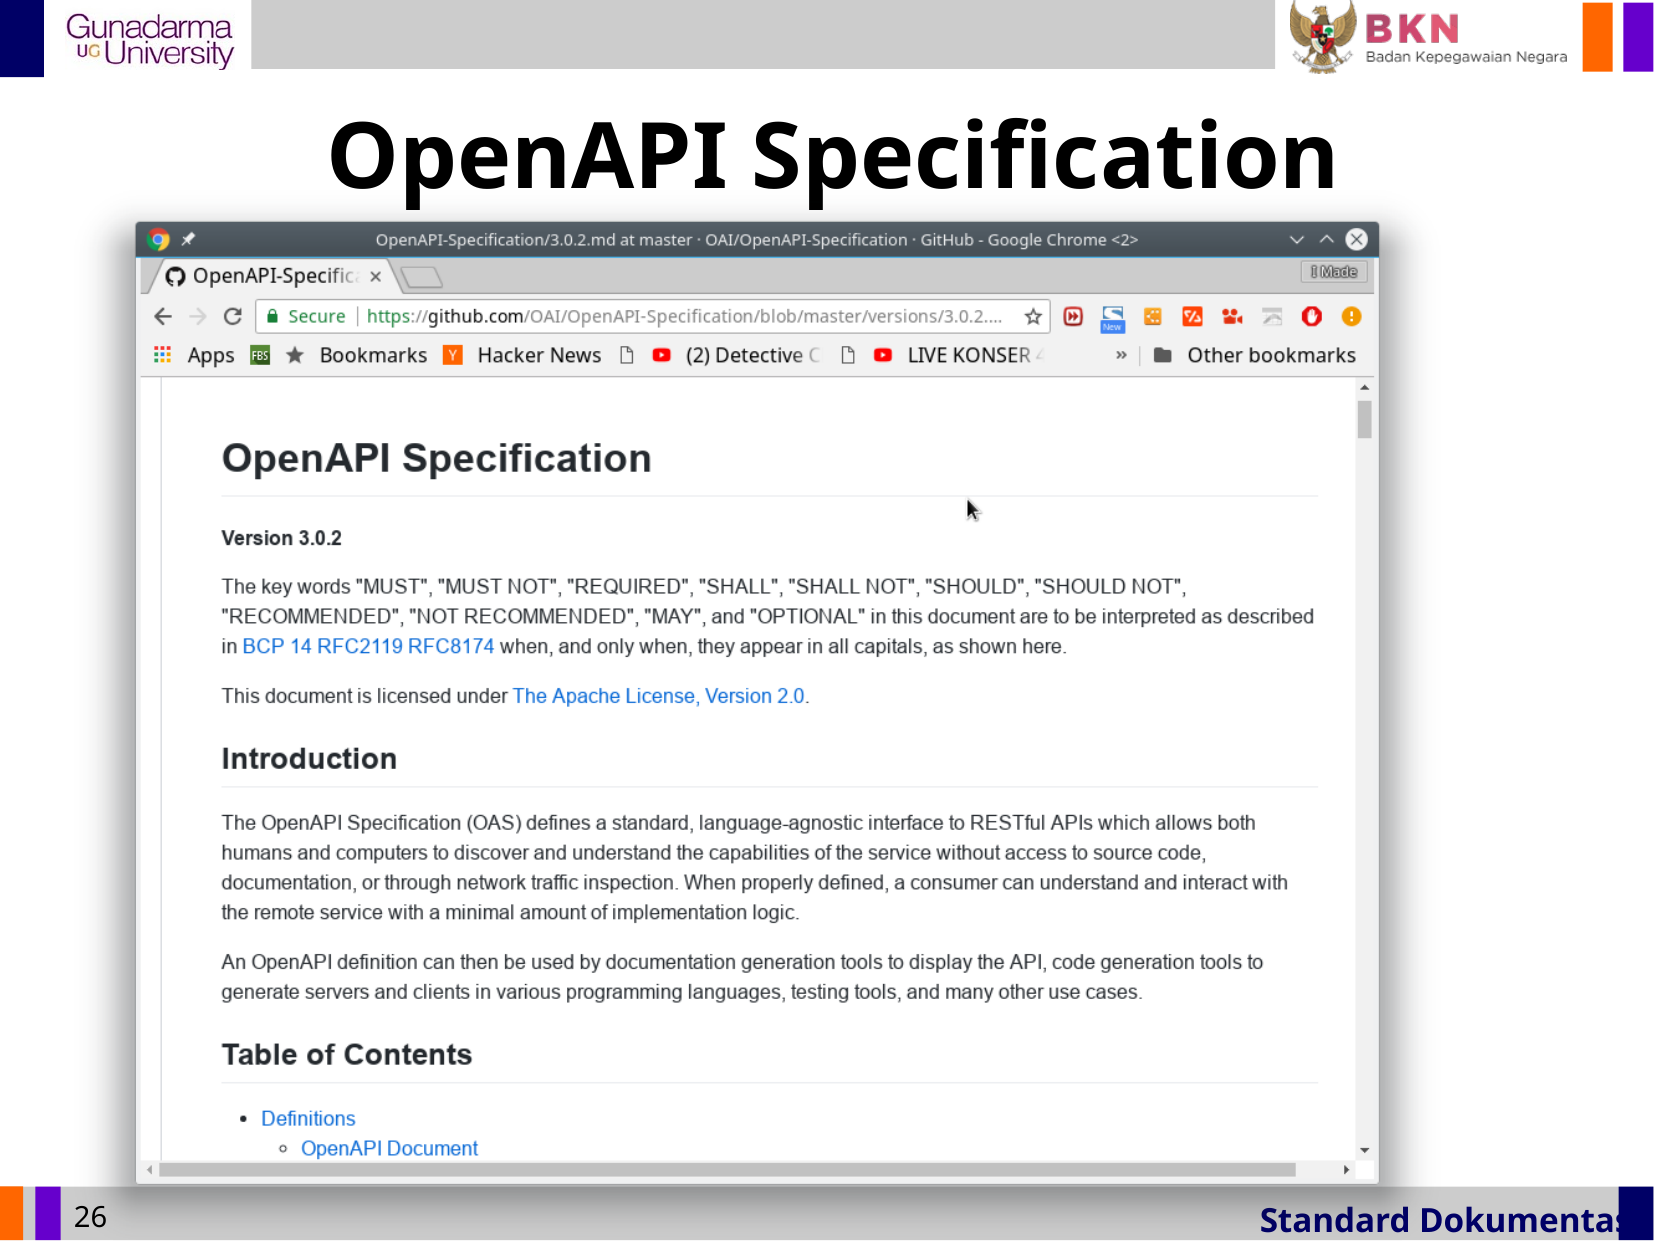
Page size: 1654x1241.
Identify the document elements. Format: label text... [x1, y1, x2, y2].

picture [1290, 0, 1567, 74]
picture [60, 176, 1455, 1241]
title OpenAPI Specification [77, 90, 1591, 217]
picture [65, 0, 235, 70]
